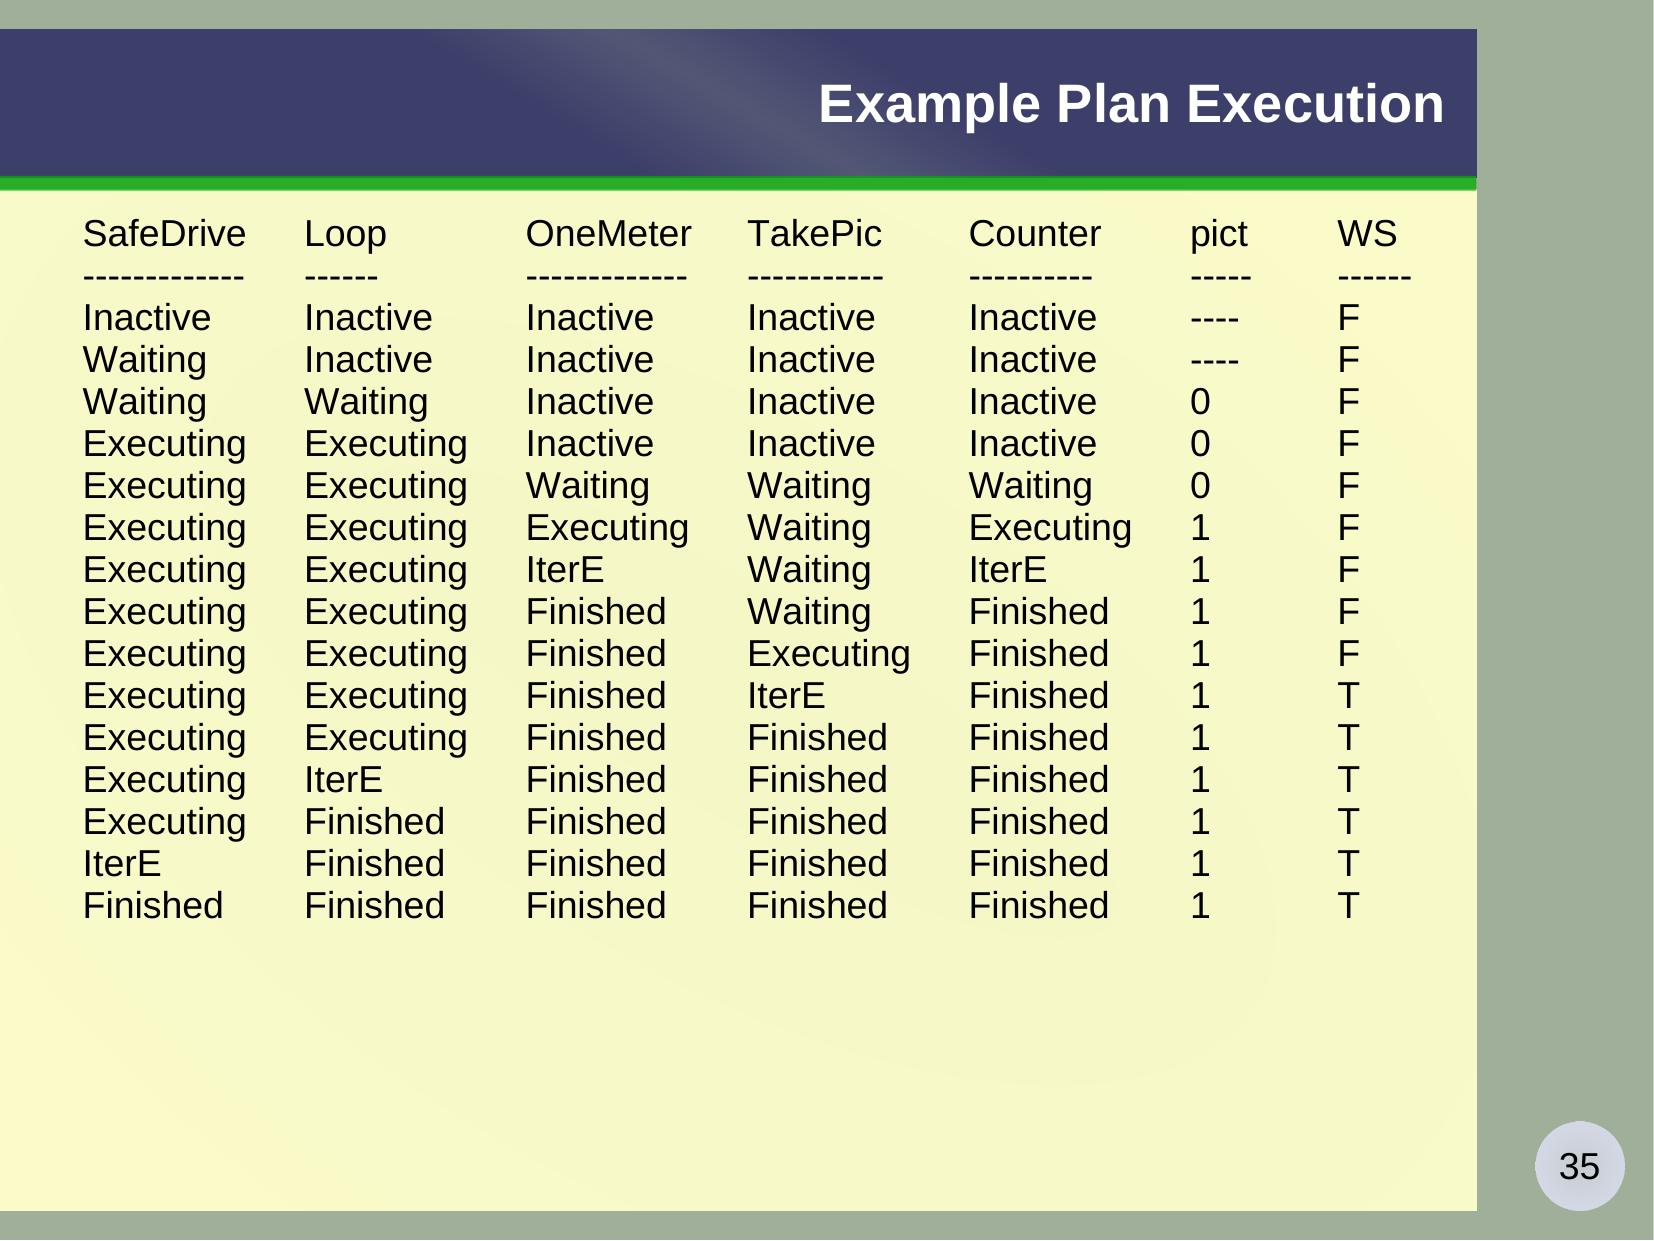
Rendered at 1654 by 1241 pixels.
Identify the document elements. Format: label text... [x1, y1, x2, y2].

text_box SafeDrive Loop OneMeter TakePic Counter pict WS ------------- ------ ------------- ----------- ---------- ----- ------ Inactive Inactive Inactive Inactive Inactive ---- F Waiting Inactive Inactive Inactive Inactive ---- F Waiting Waiting Inactive Inactive Inactive 0 F Executing Executing Inactive Inactive Inactive 0 F Executing Executing Waiting Waiting Waiting 0 F Executing Executing Executing Waiting Executing 1 F Executing Executing IterE Waiting IterE 1 F Executing Executing Finished Waiting Finished 1 F Executing Executing Finished Executing Finished 1 F Executing Executing Finished IterE Finished 1 T Executing Executing Finished Finished Finished 1 T Executing IterE Finished Finished Finished 1 T Executing Finished Finished Finished Finished 1 T IterE Finished Finished Finished Finished 1 T Finished Finished Finished Finished Finished 1 T [82, 212, 1441, 1036]
title Example Plan Execution [29, 59, 1447, 148]
